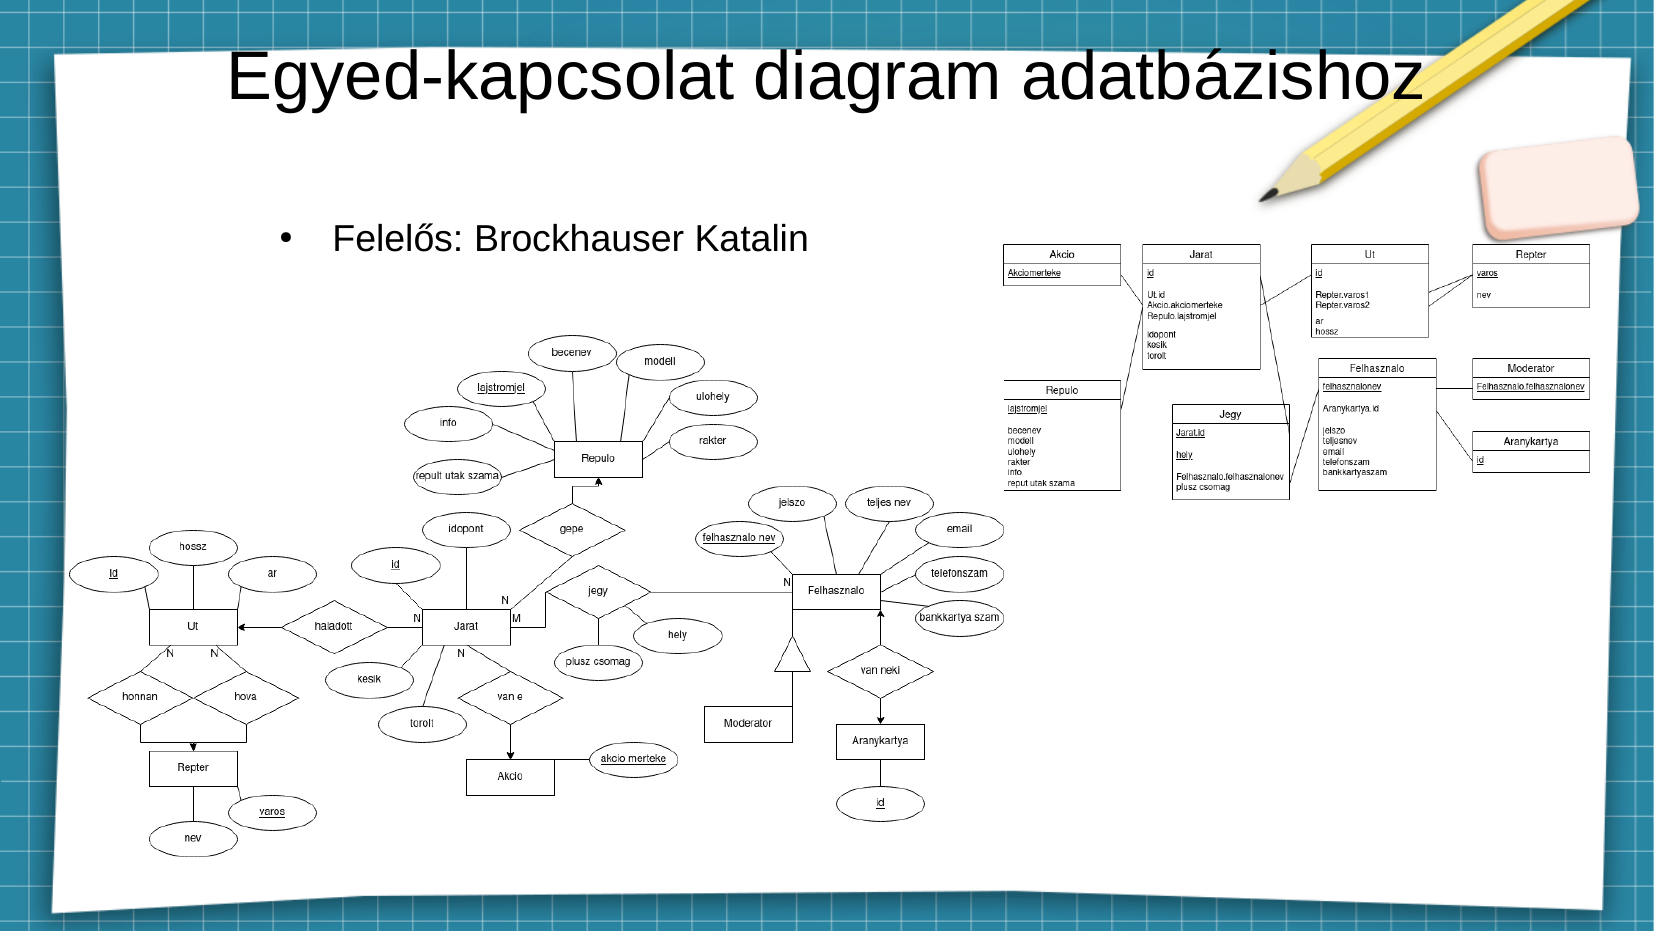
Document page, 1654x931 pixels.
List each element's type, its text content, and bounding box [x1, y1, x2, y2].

picture [0, 0, 1654, 931]
list Felelős: Brockhauser Katalin [82, 217, 809, 335]
title Egyed-kapcsolat diagram adatbázishoz [82, 37, 1571, 193]
